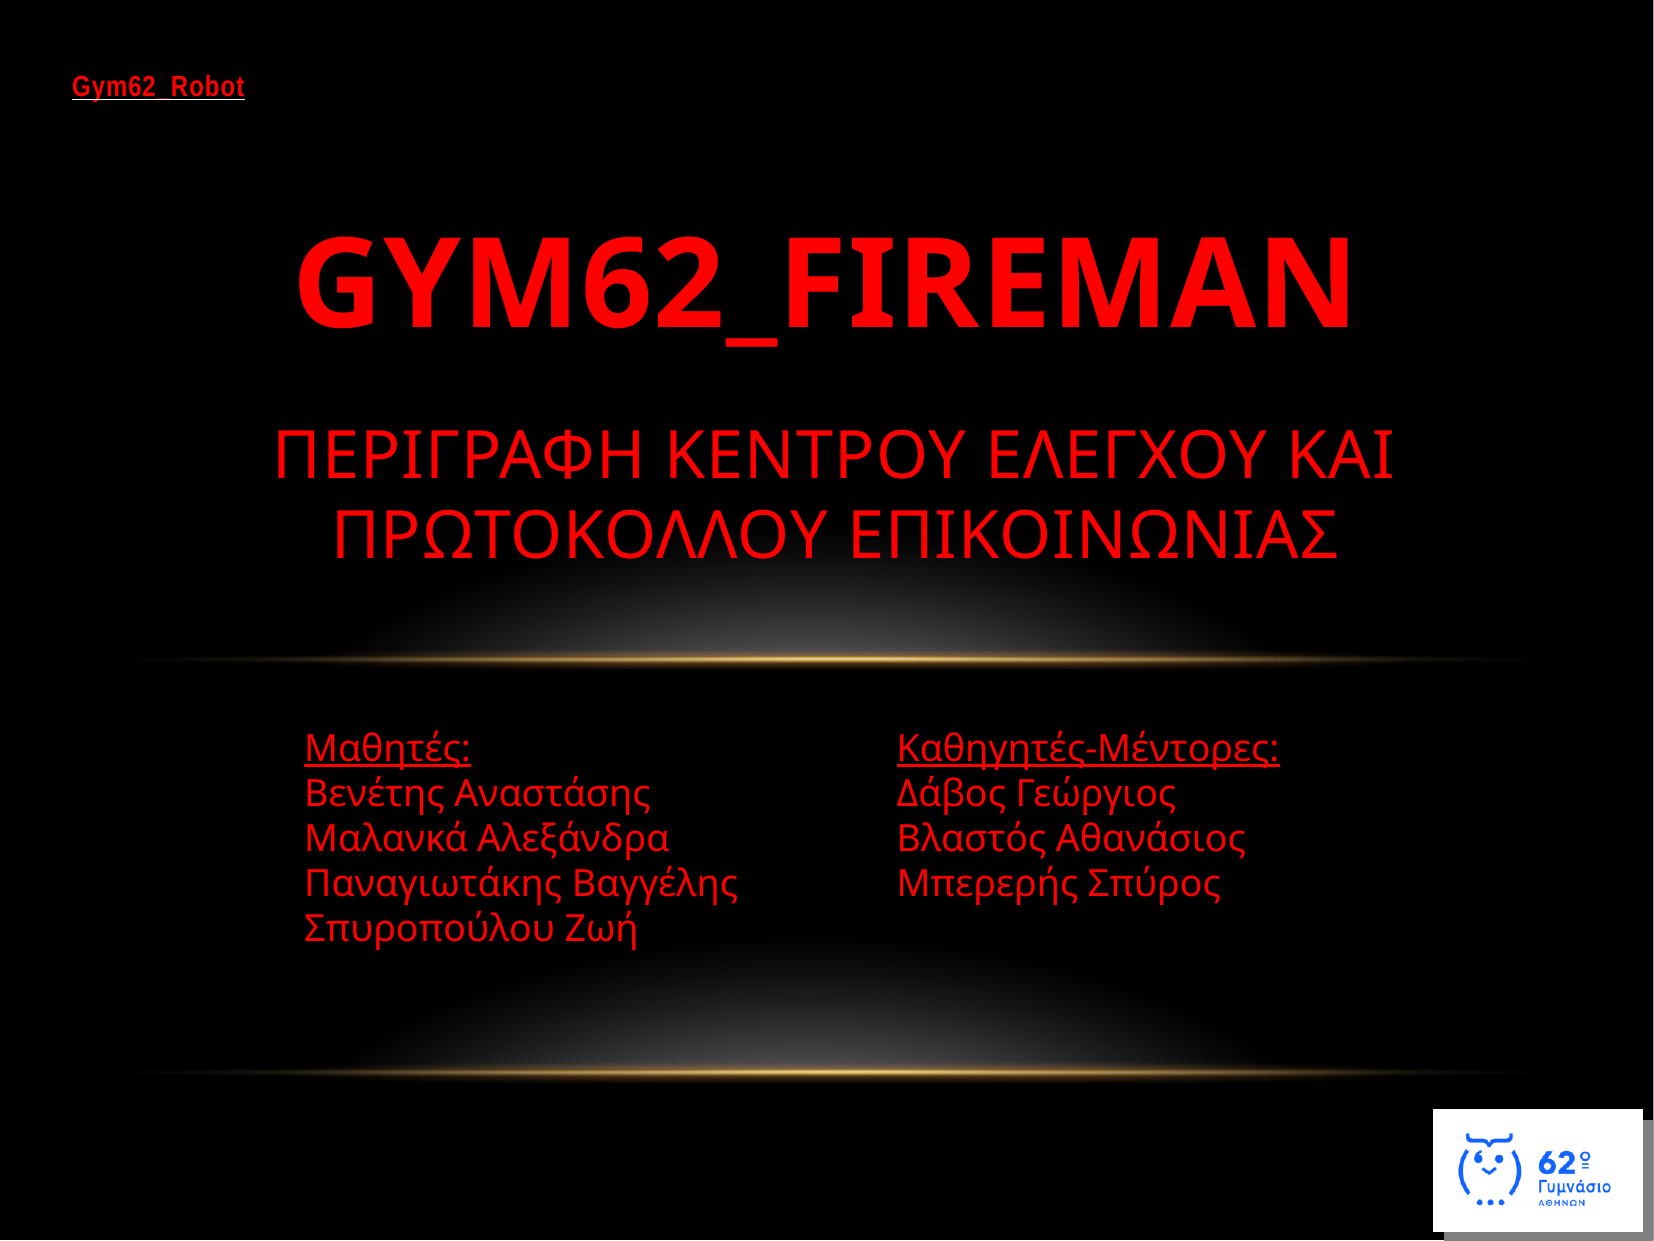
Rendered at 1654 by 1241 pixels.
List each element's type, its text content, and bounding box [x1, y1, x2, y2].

text_box Gym62_Robot [41, 41, 276, 111]
text_box Gym62_FireMan [110, 152, 1544, 360]
text_box ΠΕΡΙΓΡΑΦΗ κεντρου ελεγχου και πρωτοκολλου επικοινωνιασ [132, 363, 1538, 580]
text_box Μαθητές: Βενέτης Αναστάσης Μαλανκά Αλεξάνδρα Παναγιωτάκης Βαγγέλης Σπυροπούλου Ζωή [289, 716, 800, 1081]
picture [0, 0, 1654, 1240]
text_box Καθηγητές-Μέντορες: Δάβος Γεώργιος Βλαστός Αθανάσιος Μπερερής Σπύρος [881, 716, 1433, 981]
